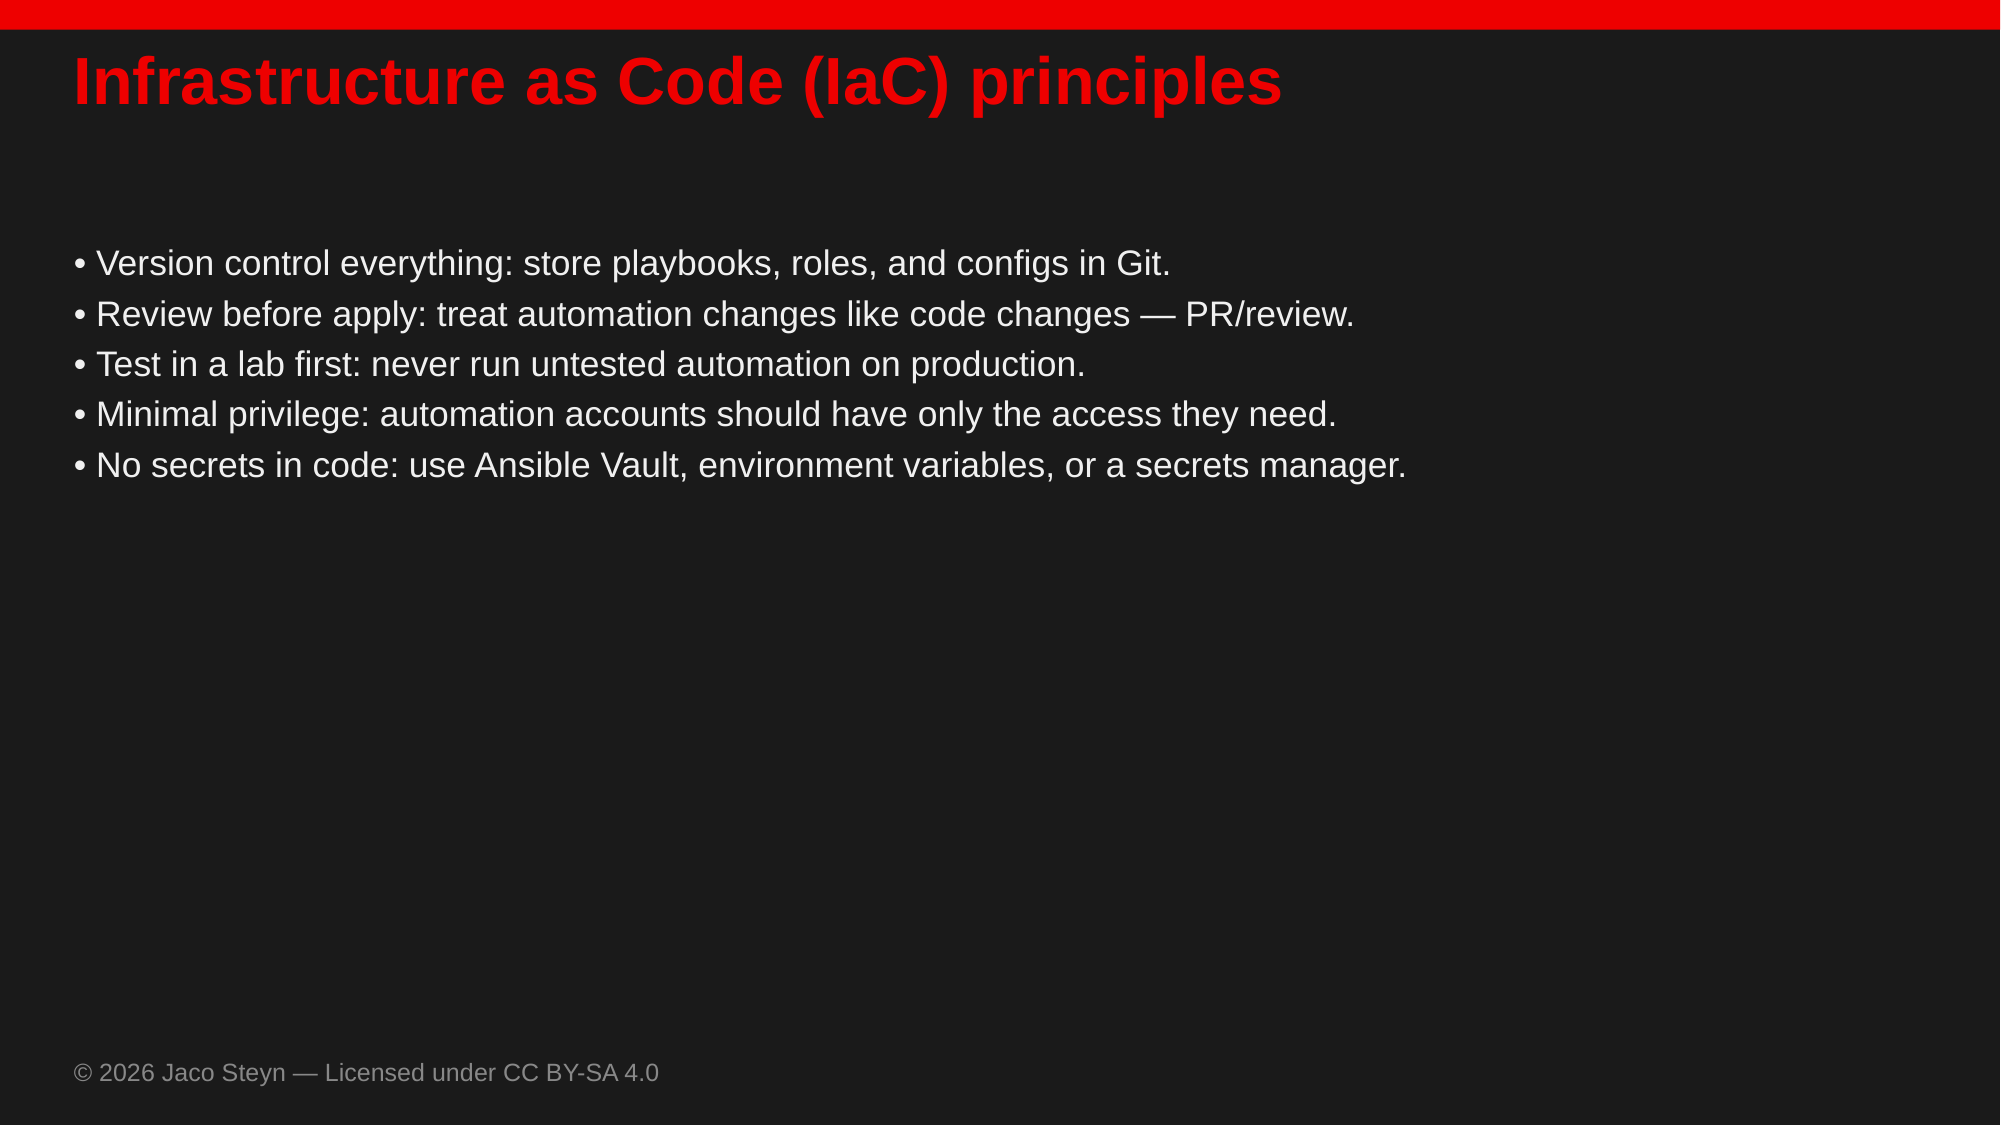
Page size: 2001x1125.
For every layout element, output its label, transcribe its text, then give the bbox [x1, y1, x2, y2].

text_box • Version control everything: store playbooks, roles, and configs in Git. • Review before apply: treat automation changes like code changes — PR/review. • Test in a lab first: never run untested automation on production. • Minimal privilege: automation accounts should have only the access they need. • No secrets in code: use Ansible Vault, environment variables, or a secrets manager. [59, 236, 1942, 1037]
text_box Infrastructure as Code (IaC) principles [59, 36, 1942, 208]
text_box [0, 0, 2001, 30]
text_box © 2026 Jaco Steyn — Licensed under CC BY-SA 4.0 [59, 1051, 1942, 1093]
